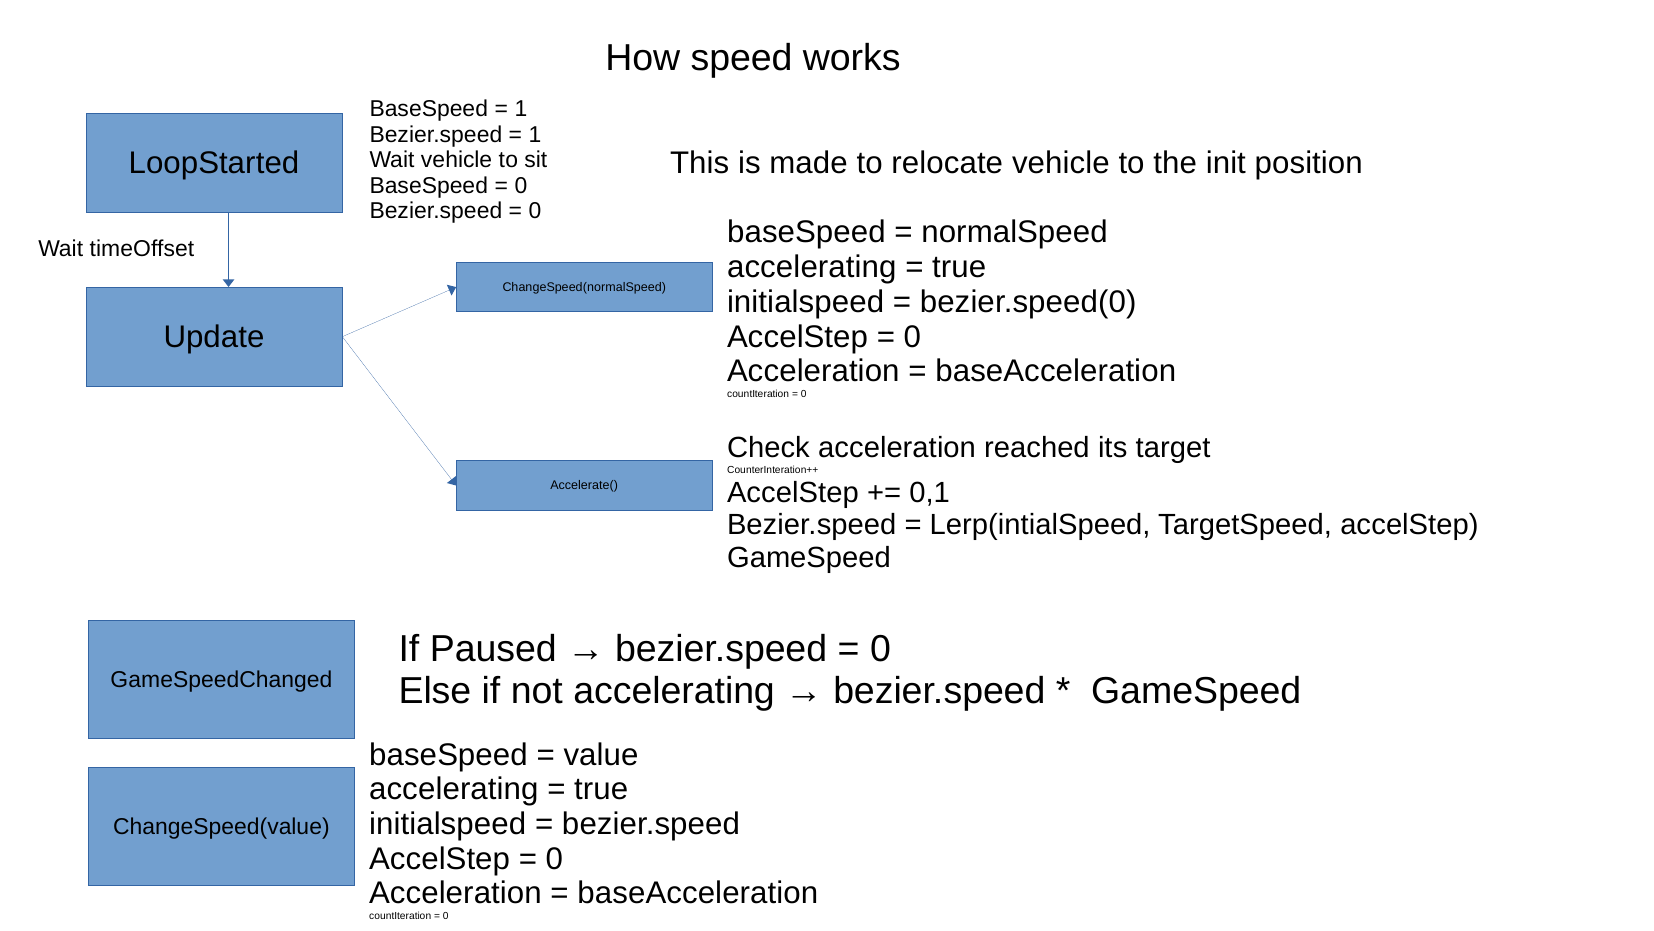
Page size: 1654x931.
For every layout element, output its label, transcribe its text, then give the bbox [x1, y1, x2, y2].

text_box Check acceleration reached its target CounterInteration++ AccelStep += 0,1 Bezier.speed = Lerp(intialSpeed, TargetSpeed, accelStep) GameSpeed [712, 424, 1595, 581]
text_box Accelerate() [456, 460, 712, 511]
text_box baseSpeed = normalSpeed accelerating = true initialspeed = bezier.speed(0) AccelStep = 0 Acceleration = baseAcceleration countIteration = 0 [712, 207, 1257, 408]
text_box ChangeSpeed(value) [88, 767, 354, 886]
text_box baseSpeed = value accelerating = true initialspeed = bezier.speed AccelStep = 0 Acceleration = baseAcceleration countIteration = 0 [354, 729, 899, 931]
text_box LoopStarted [86, 113, 343, 213]
text_box This is made to relocate vehicle to the init position [655, 138, 1481, 188]
text_box BaseSpeed = 1 Bezier.speed = 1 Wait vehicle to sit BaseSpeed = 0 Bezier.speed = 0 [354, 88, 684, 231]
text_box How speed works [590, 29, 916, 87]
text_box ChangeSpeed(normalSpeed) [456, 262, 712, 312]
text_box Wait timeOffset [23, 228, 229, 269]
text_box If Paused → bezier.speed = 0 Else if not accelerating → bezier.speed * GameSpeed [383, 620, 1359, 761]
text_box Update [86, 287, 343, 387]
text_box GameSpeedChanged [88, 620, 355, 739]
